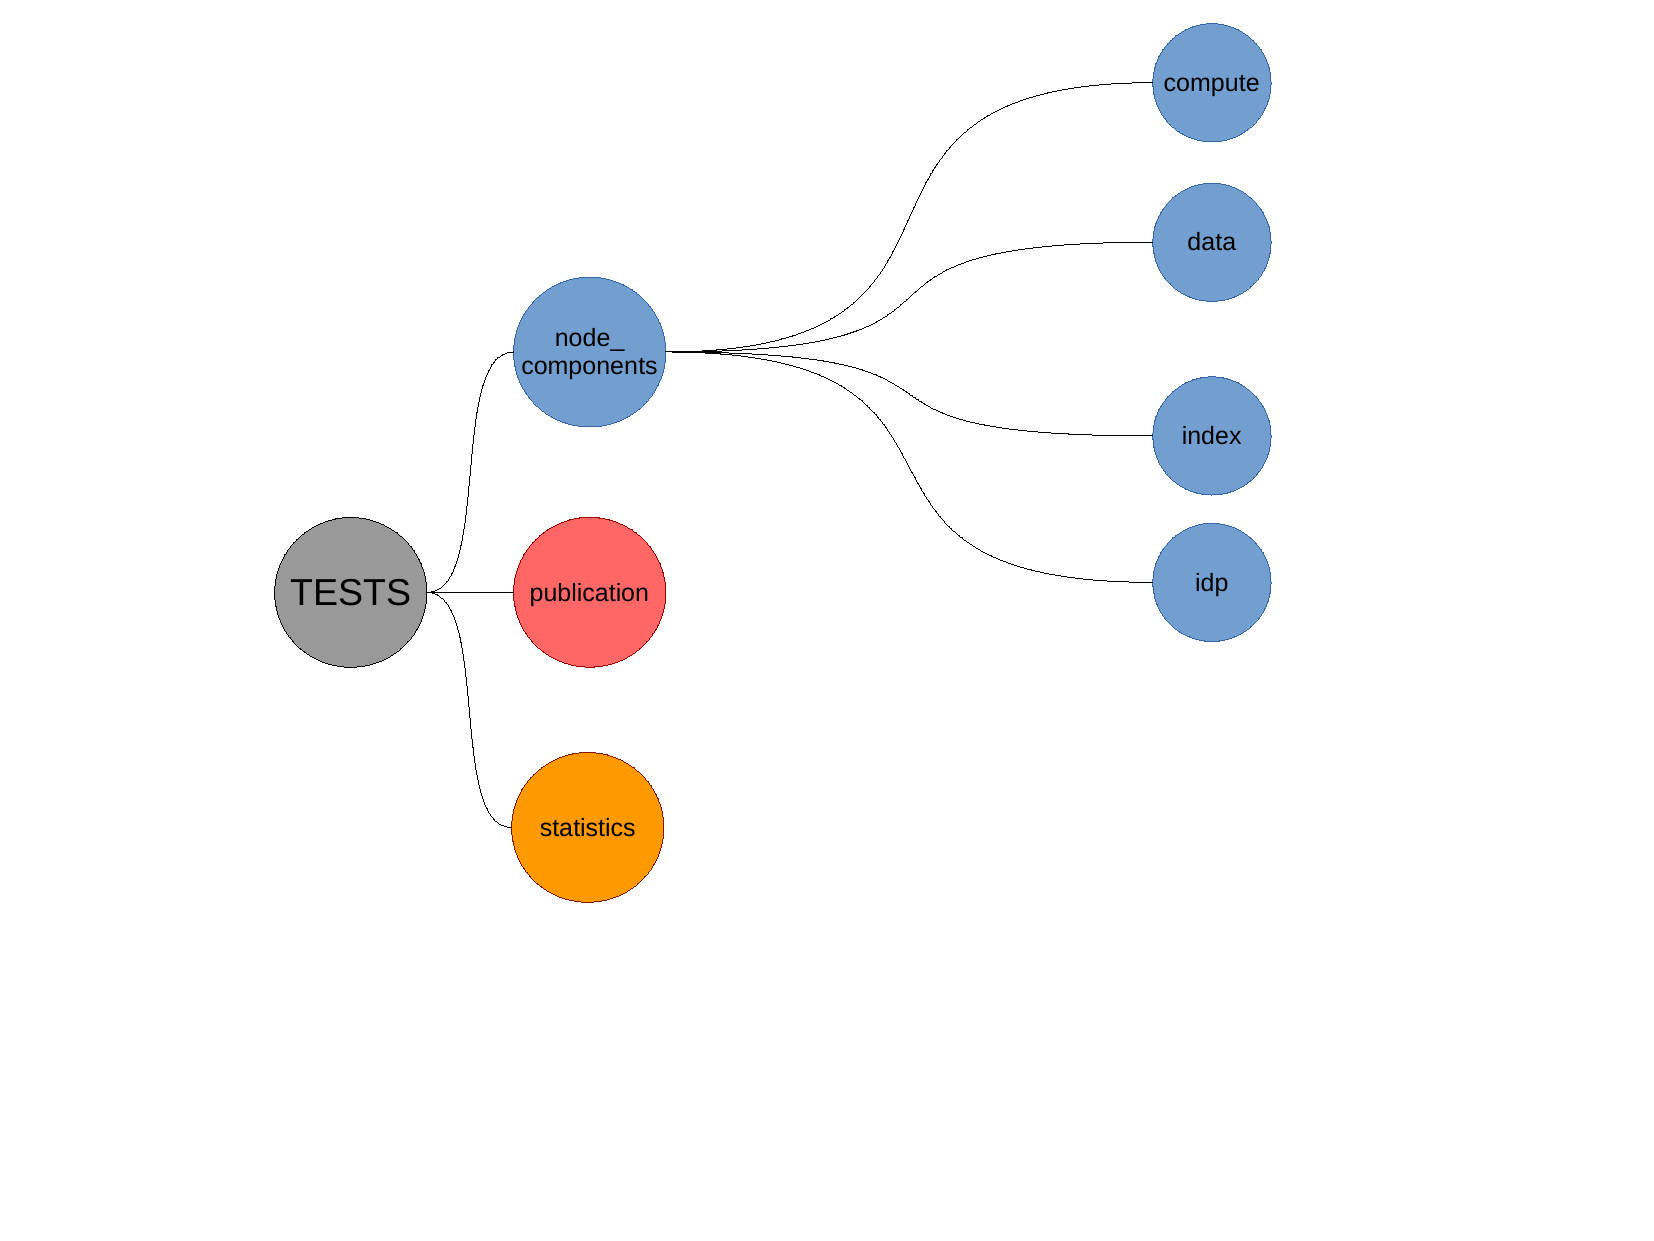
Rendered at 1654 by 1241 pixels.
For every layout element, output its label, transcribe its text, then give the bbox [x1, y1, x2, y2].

text_box compute [1152, 23, 1272, 142]
text_box idp [1152, 523, 1272, 642]
text_box publication [513, 517, 666, 668]
text_box index [1152, 376, 1272, 496]
text_box statistics [511, 752, 664, 903]
text_box node_ components [513, 277, 666, 427]
text_box data [1152, 183, 1272, 302]
text_box TESTS [274, 517, 427, 668]
